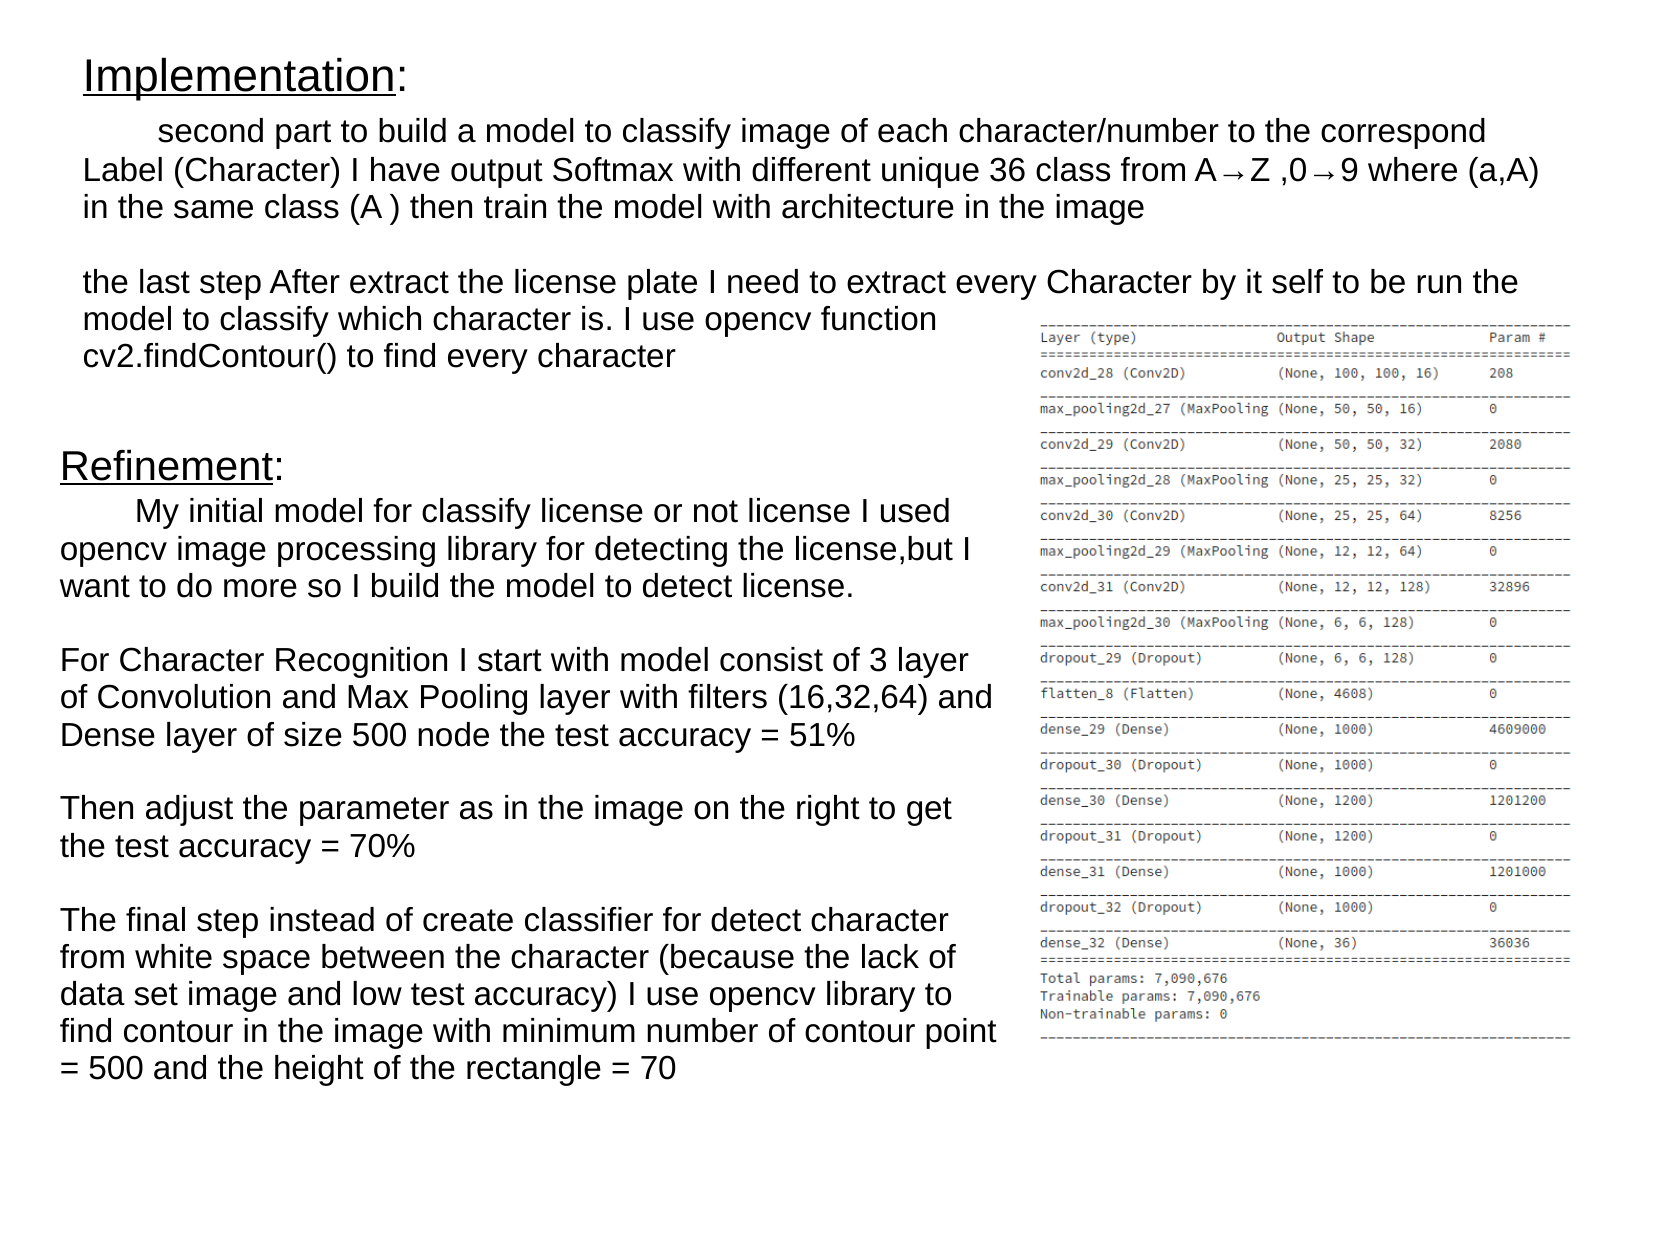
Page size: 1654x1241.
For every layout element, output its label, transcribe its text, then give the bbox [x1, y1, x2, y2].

text_box Refinement: My initial model for classify license or not license I used opencv image processing library for detecting the license,but I want to do more so I build the model to detect license. For Character Recognition I start with model consist of 3 layer of Convolution and Max Pooling layer with filters (16,32,64) and Dense layer of size 500 node the test accuracy = 51% Then adjust the parameter as in the image on the right to get the test accuracy = 70% The final step instead of create classifier for detect character from white space between the character (because the lack of data set image and low test accuracy) I use opencv library to find contour in the image with minimum number of contour point = 500 and the height of the rectangle = 70 [45, 435, 1021, 1094]
title Implementation: second part to build a model to classify image of each character/number to the correspond Label (Character) I have output Softmax with different unique 36 class from A→Z ,0→9 where (a,A) in the same class (A ) then train the model with architecture in the image the last step After extract the license plate I need to extract every Character by it self to be run the model to classify which character is. I use opencv function cv2.findContour() to find every character [82, 49, 1571, 375]
picture [1020, 319, 1644, 1051]
